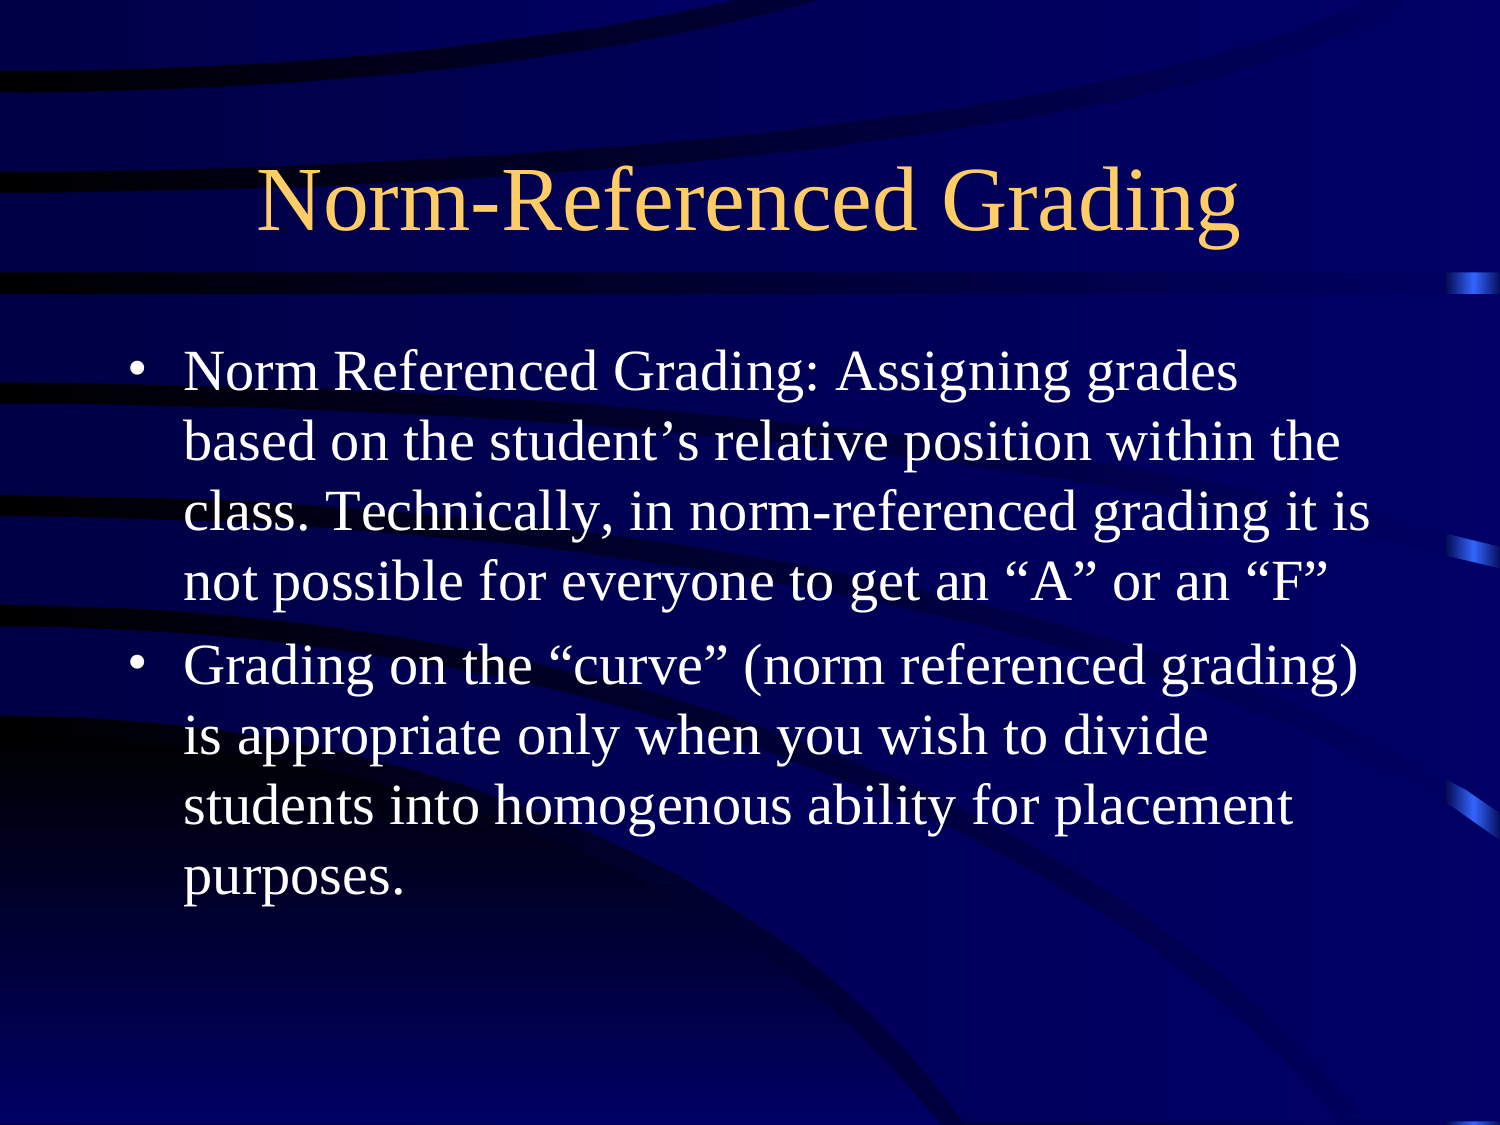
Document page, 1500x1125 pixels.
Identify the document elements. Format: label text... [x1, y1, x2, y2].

list Norm Referenced Grading: Assigning grades based on the student’s relative position within the class. Technically, in norm-referenced grading it is not possible for everyone to get an “A” or an “F” Grading on the “curve” (norm referenced grading) is appropriate only when you wish to divide students into homogenous ability for placement purposes. [112, 324, 1388, 1000]
title Norm-Referenced Grading [112, 99, 1388, 288]
